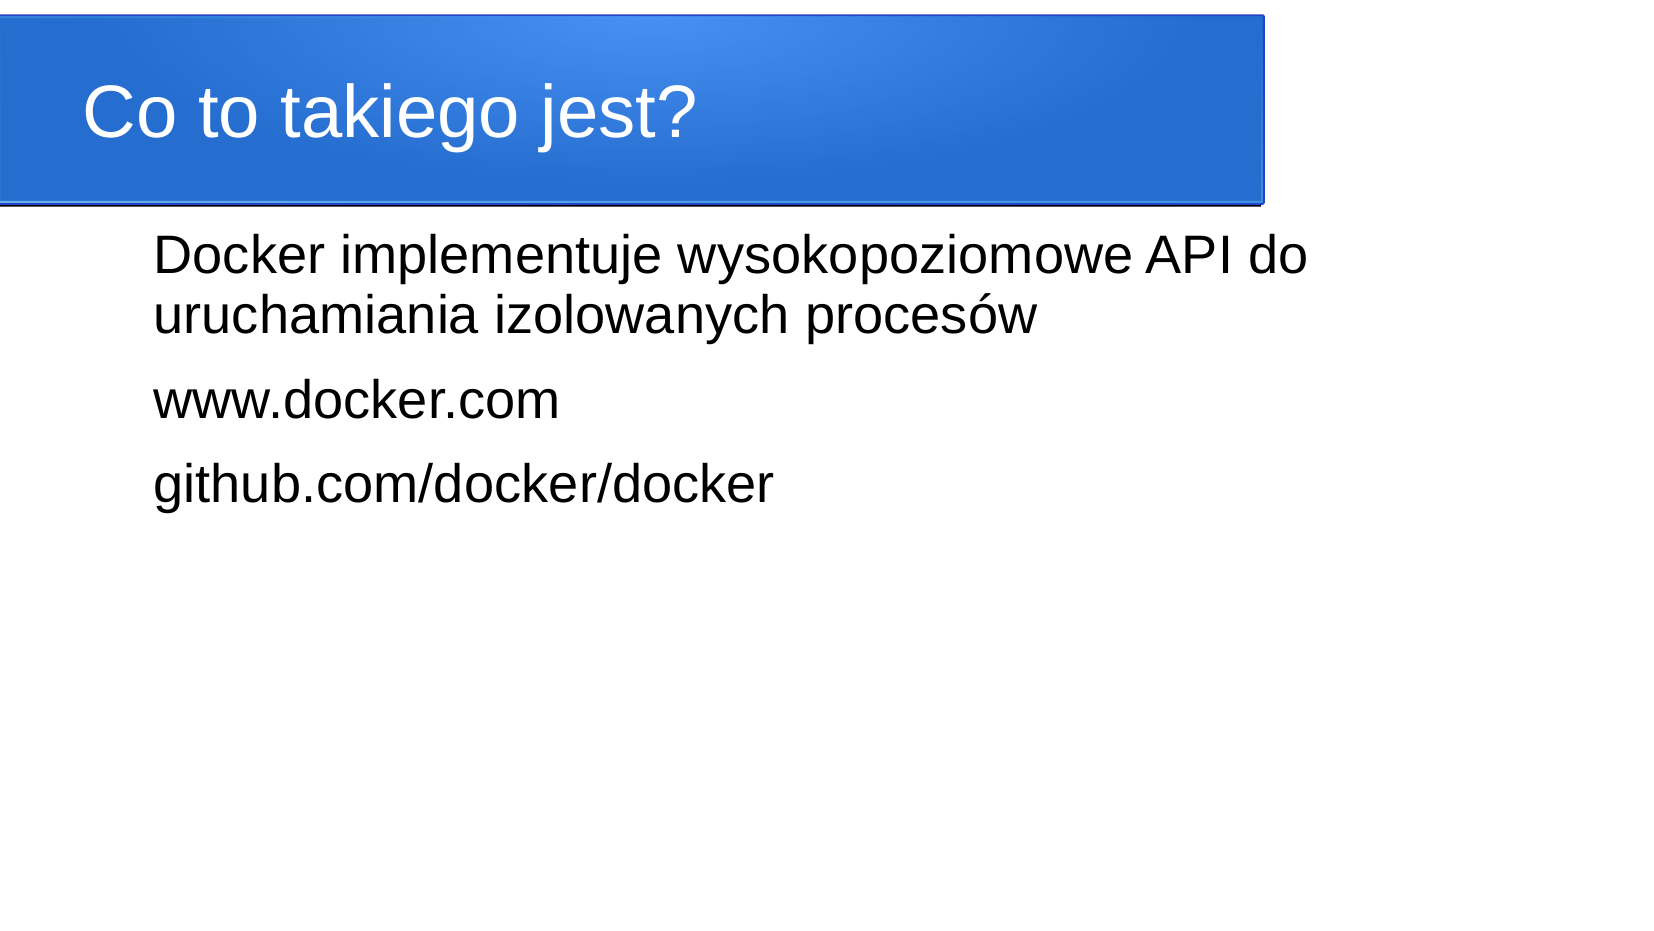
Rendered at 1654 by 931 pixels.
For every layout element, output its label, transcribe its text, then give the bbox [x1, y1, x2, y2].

title Co to takiego jest? [82, 35, 1235, 189]
list Docker implementuje wysokopoziomowe API do uruchamiania izolowanych procesów www.docker.com github.com/docker/docker [82, 224, 1571, 764]
